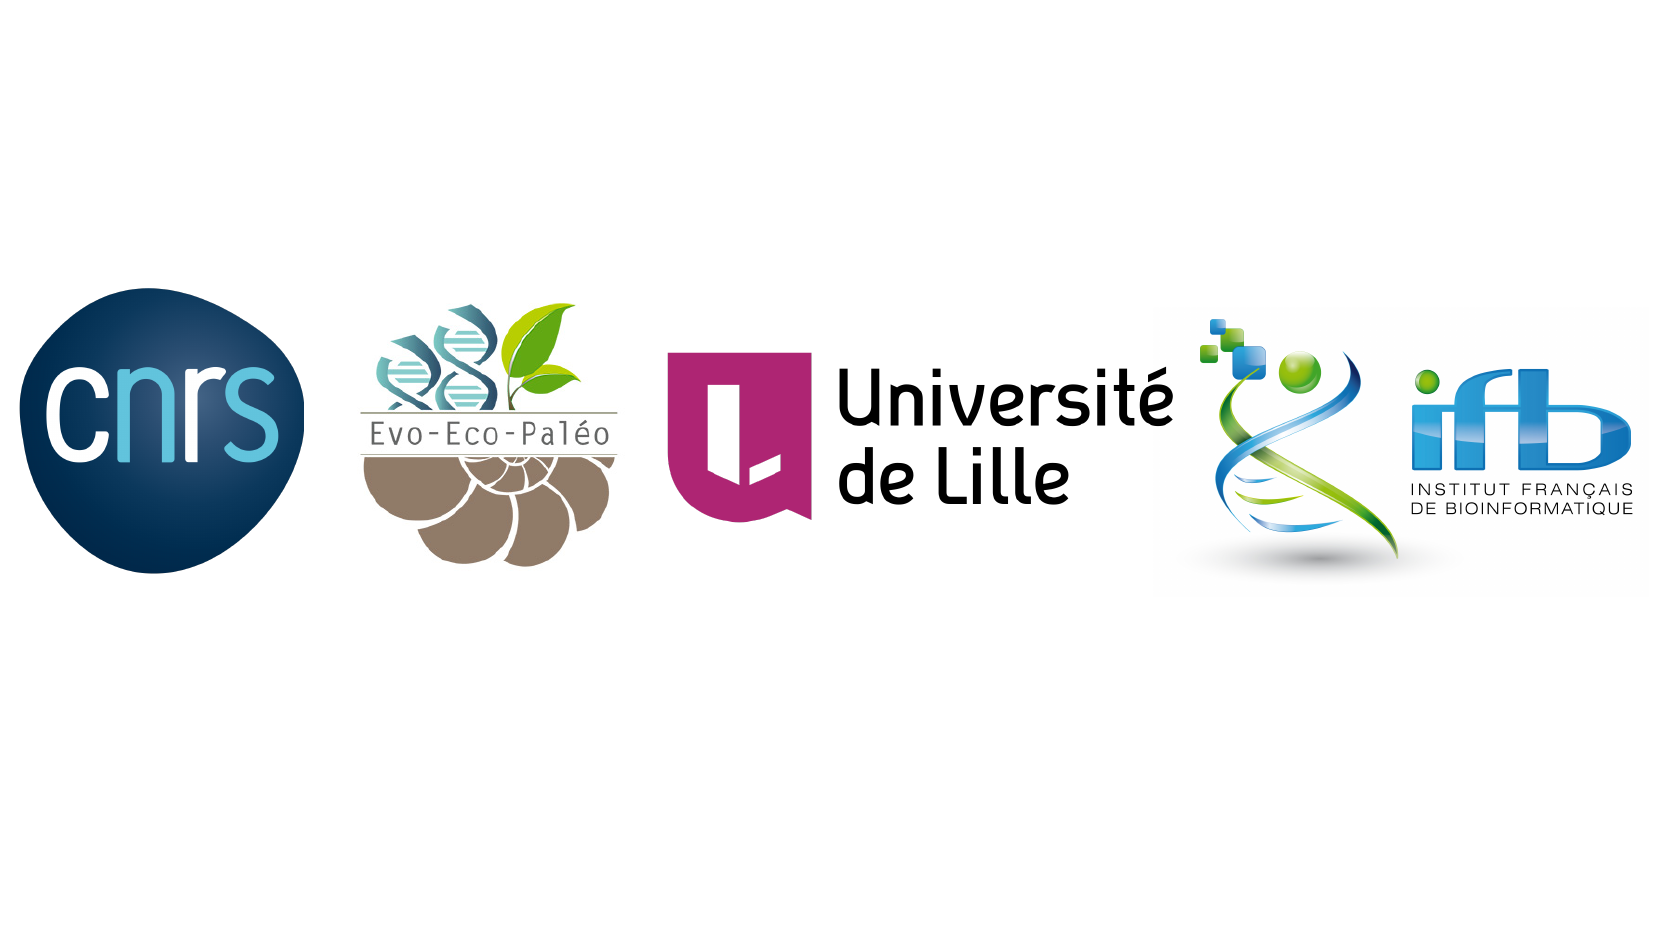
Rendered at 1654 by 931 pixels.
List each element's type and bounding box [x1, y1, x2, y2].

picture [349, 280, 1649, 597]
picture [16, 286, 304, 574]
